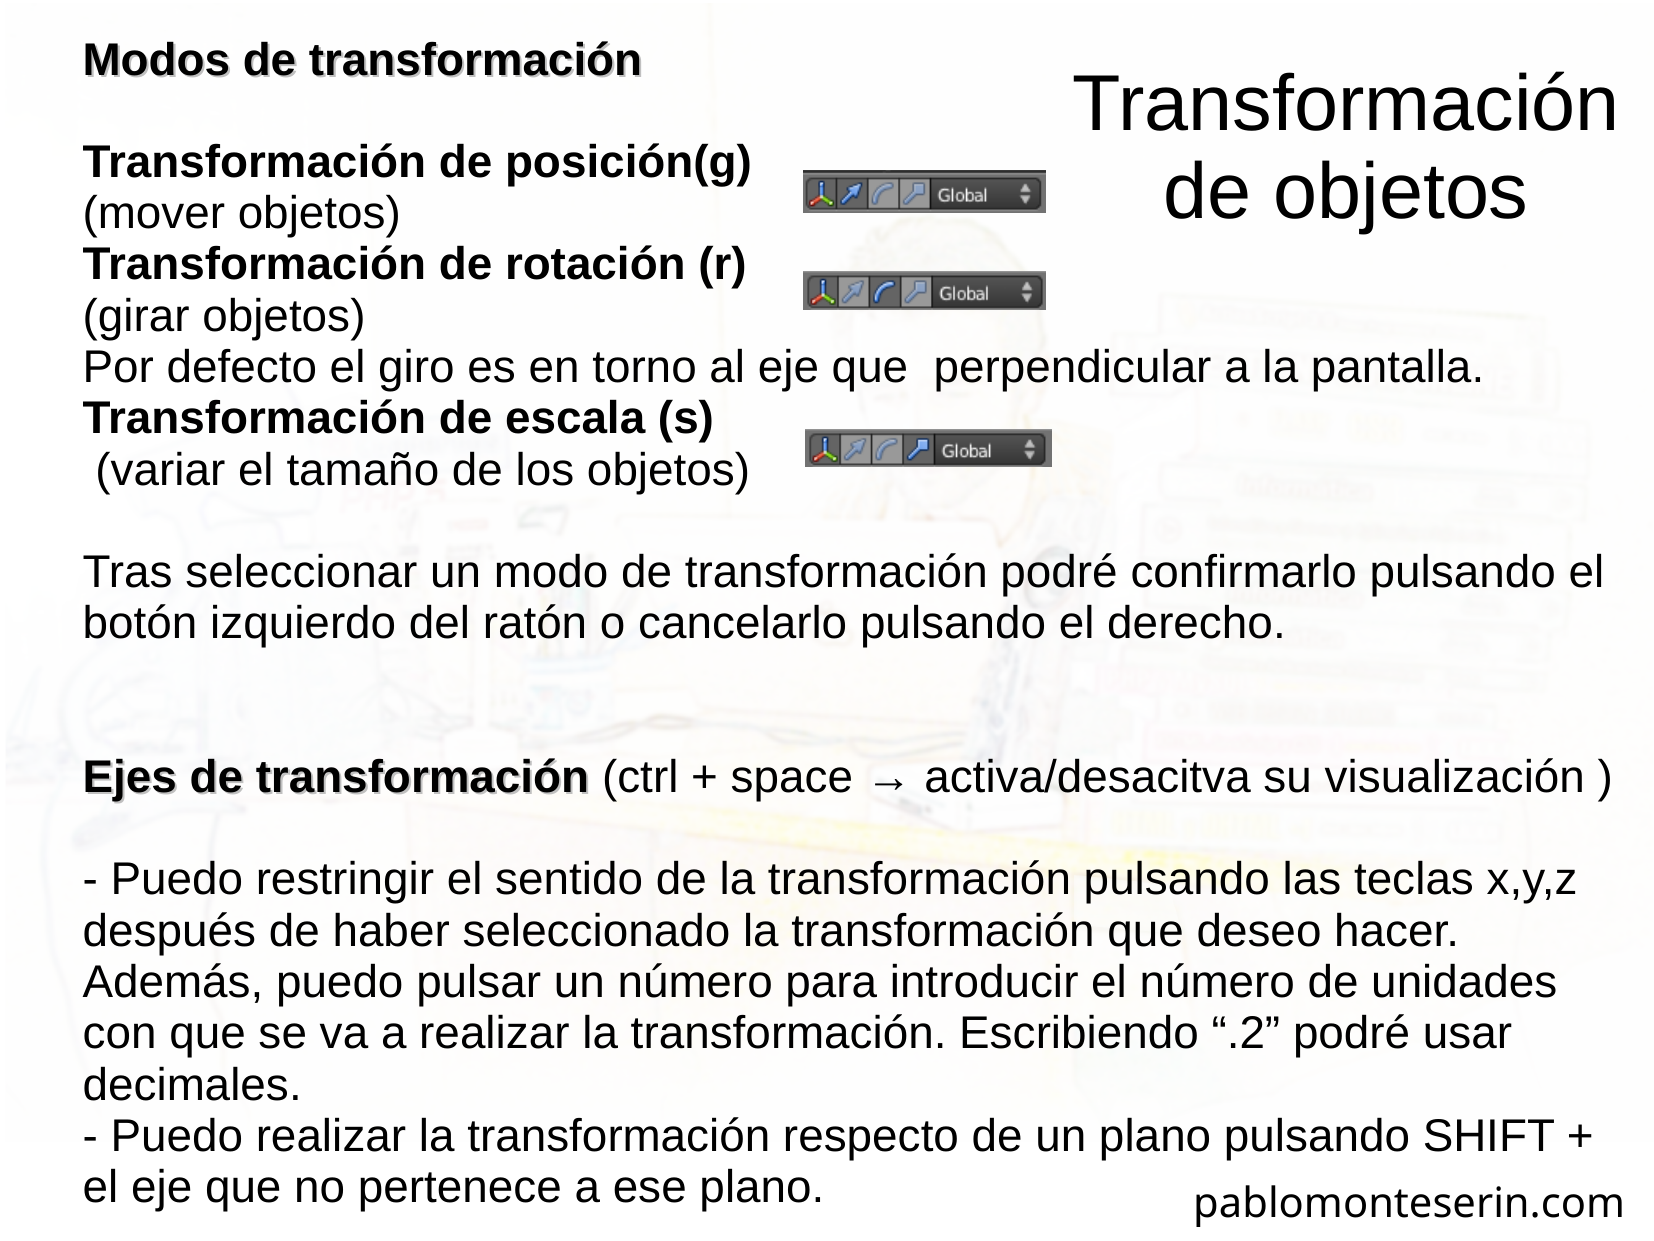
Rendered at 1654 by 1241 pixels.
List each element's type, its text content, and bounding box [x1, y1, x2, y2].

picture [5, 3, 1654, 1241]
title Transformación de objetos [1625, 43, 1630, 251]
subtitle Modos de transformación Transformación de posición(g) (mover objetos) Transformación de rotación (r) (girar objetos) Por defecto el giro es en torno al eje que perpendicular a la pantalla. Transformación de escala (s) (variar el tamaño de los objetos) Tras seleccionar un modo de transformación podré confirmarlo pulsando el botón izquierdo del ratón o cancelarlo pulsando el derecho. Ejes de transformación (ctrl + space → activa/desacitva su visualización ) - Puedo restringir el sentido de la transformación pulsando las teclas x,y,z después de haber seleccionado la transformación que deseo hacer. Además, puedo pulsar un número para introducir el número de unidades con que se va a realizar la transformación. Escribiendo “.2” podré usar decimales. - Puedo realizar la transformación respecto de un plano pulsando SHIFT + el eje que no pertenece a ese plano. [82, 33, 1625, 1213]
